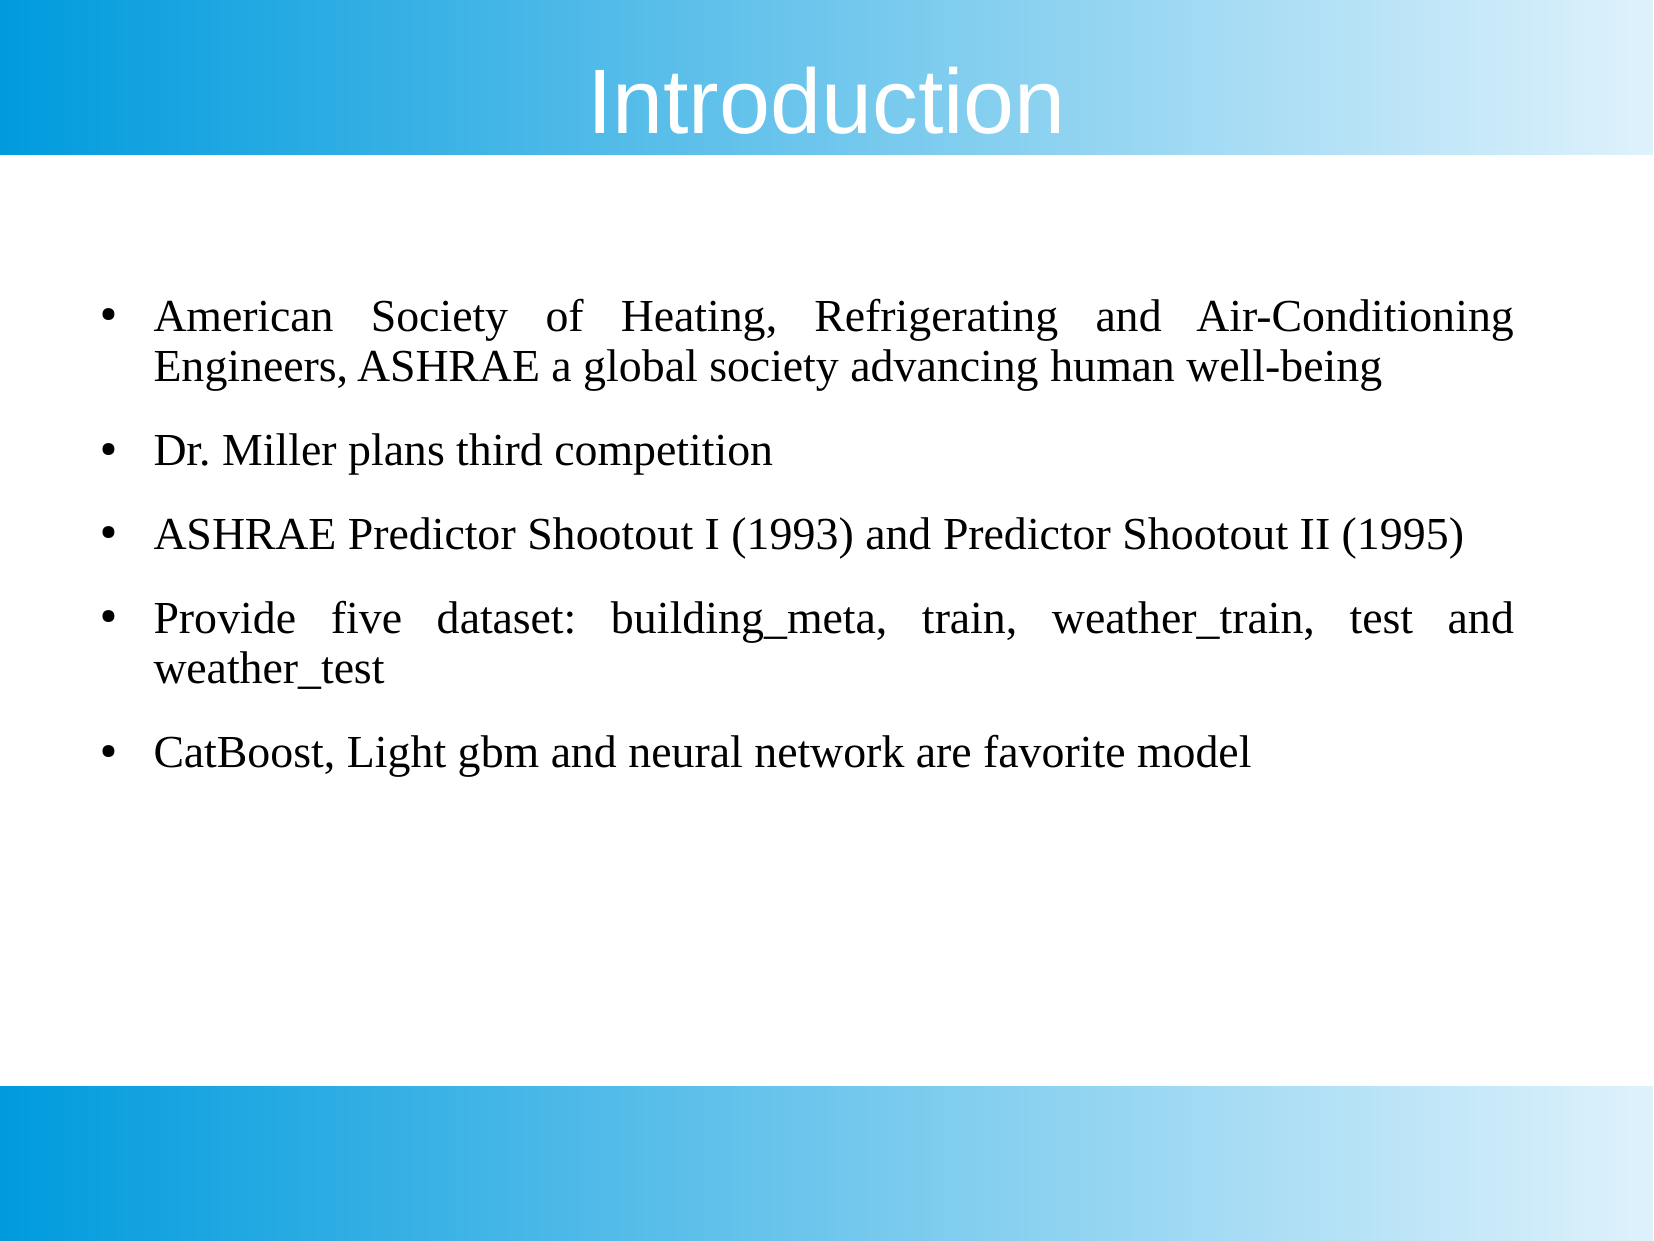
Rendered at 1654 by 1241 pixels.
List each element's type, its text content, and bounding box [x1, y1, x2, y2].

list American Society of Heating, Refrigerating and Air-Conditioning Engineers, ASHRAE a global society advancing human well-being Dr. Miller plans third competition ASHRAE Predictor Shootout I (1993) and Predictor Shootout II (1995) Provide five dataset: building_meta, train, weather_train, test and weather_test CatBoost, Light gbm and neural network are favorite model [82, 290, 1516, 871]
title Introduction [82, 49, 1571, 155]
